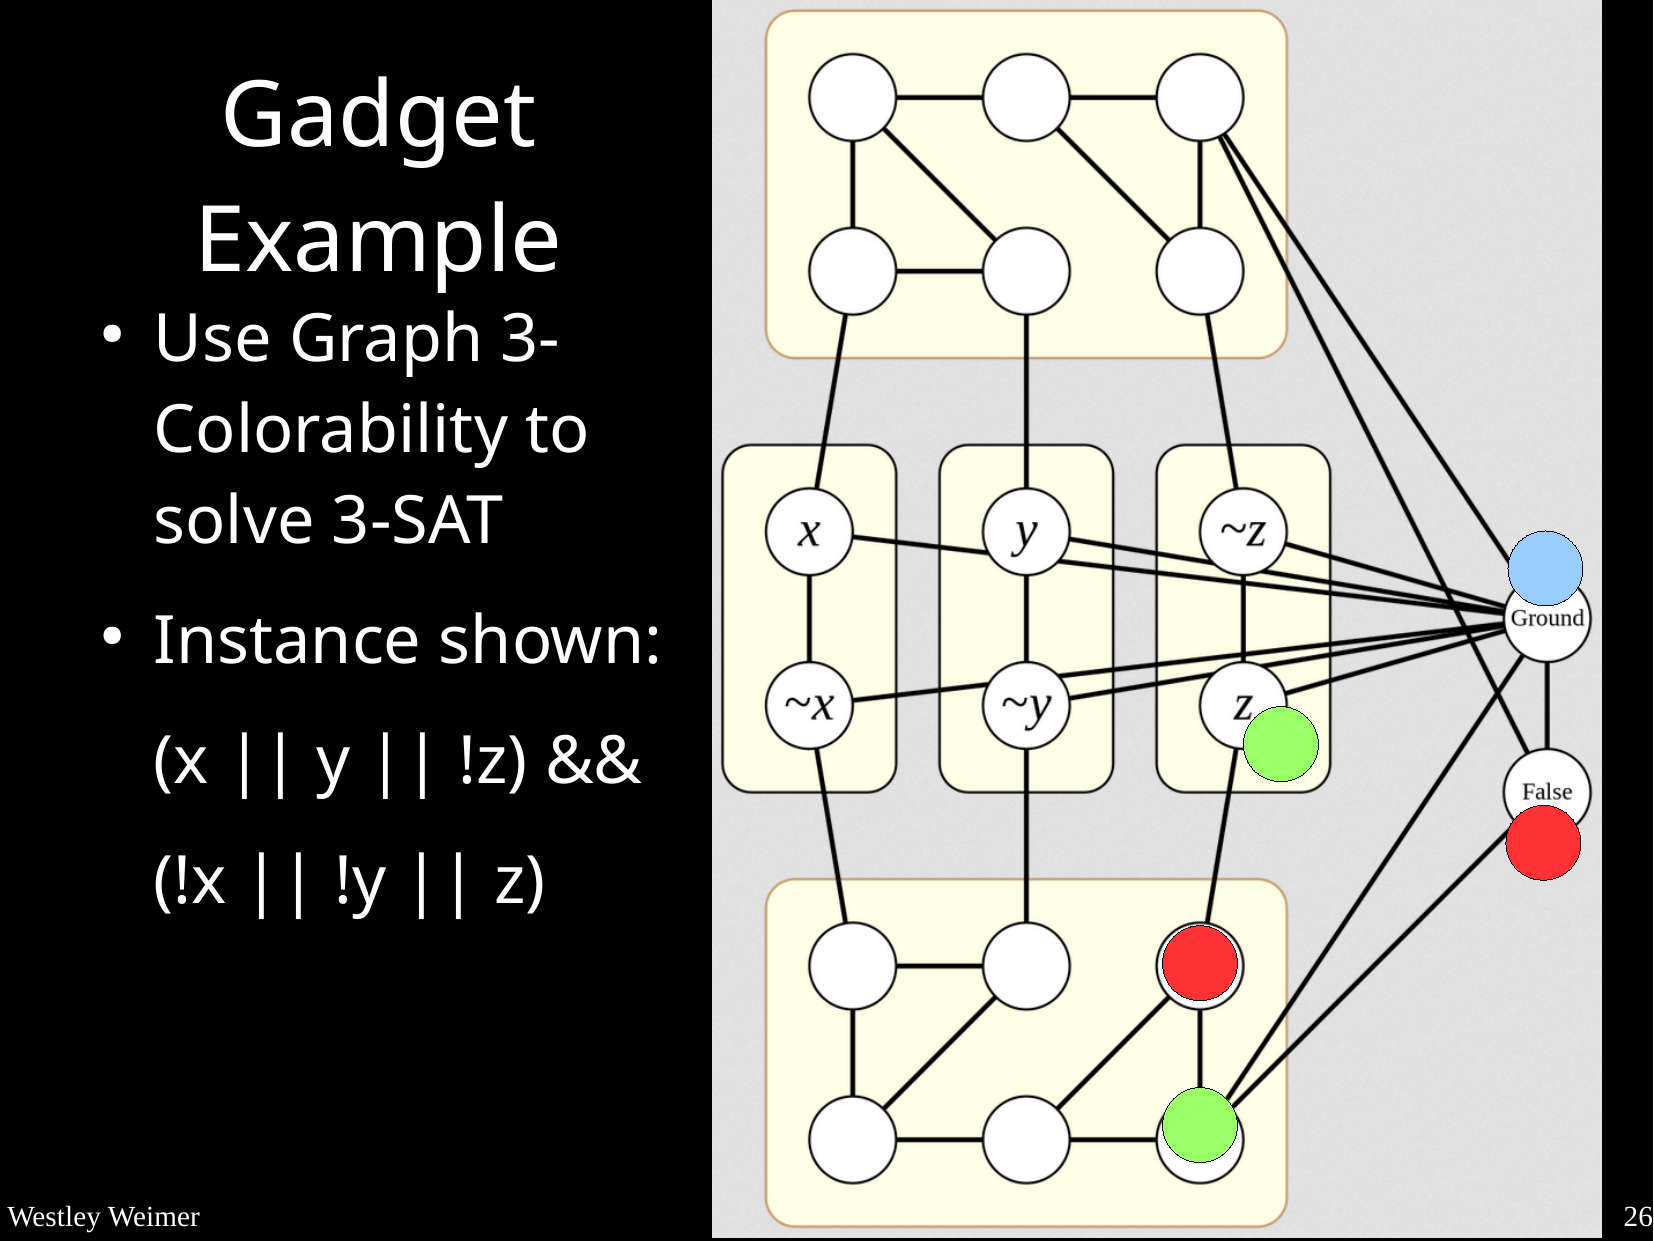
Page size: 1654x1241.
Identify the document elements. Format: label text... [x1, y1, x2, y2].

text_box [1507, 530, 1583, 606]
text_box [1243, 706, 1319, 782]
list Use Graph 3-Colorability to solve 3-SAT Instance shown: (x || y || !z) && (!x || !y || z) [82, 290, 676, 1109]
title Gadget Example [82, 46, 676, 290]
text_box [1505, 805, 1581, 881]
text_box [1162, 1087, 1238, 1163]
picture [712, 0, 1602, 1238]
text_box [1162, 925, 1238, 1001]
